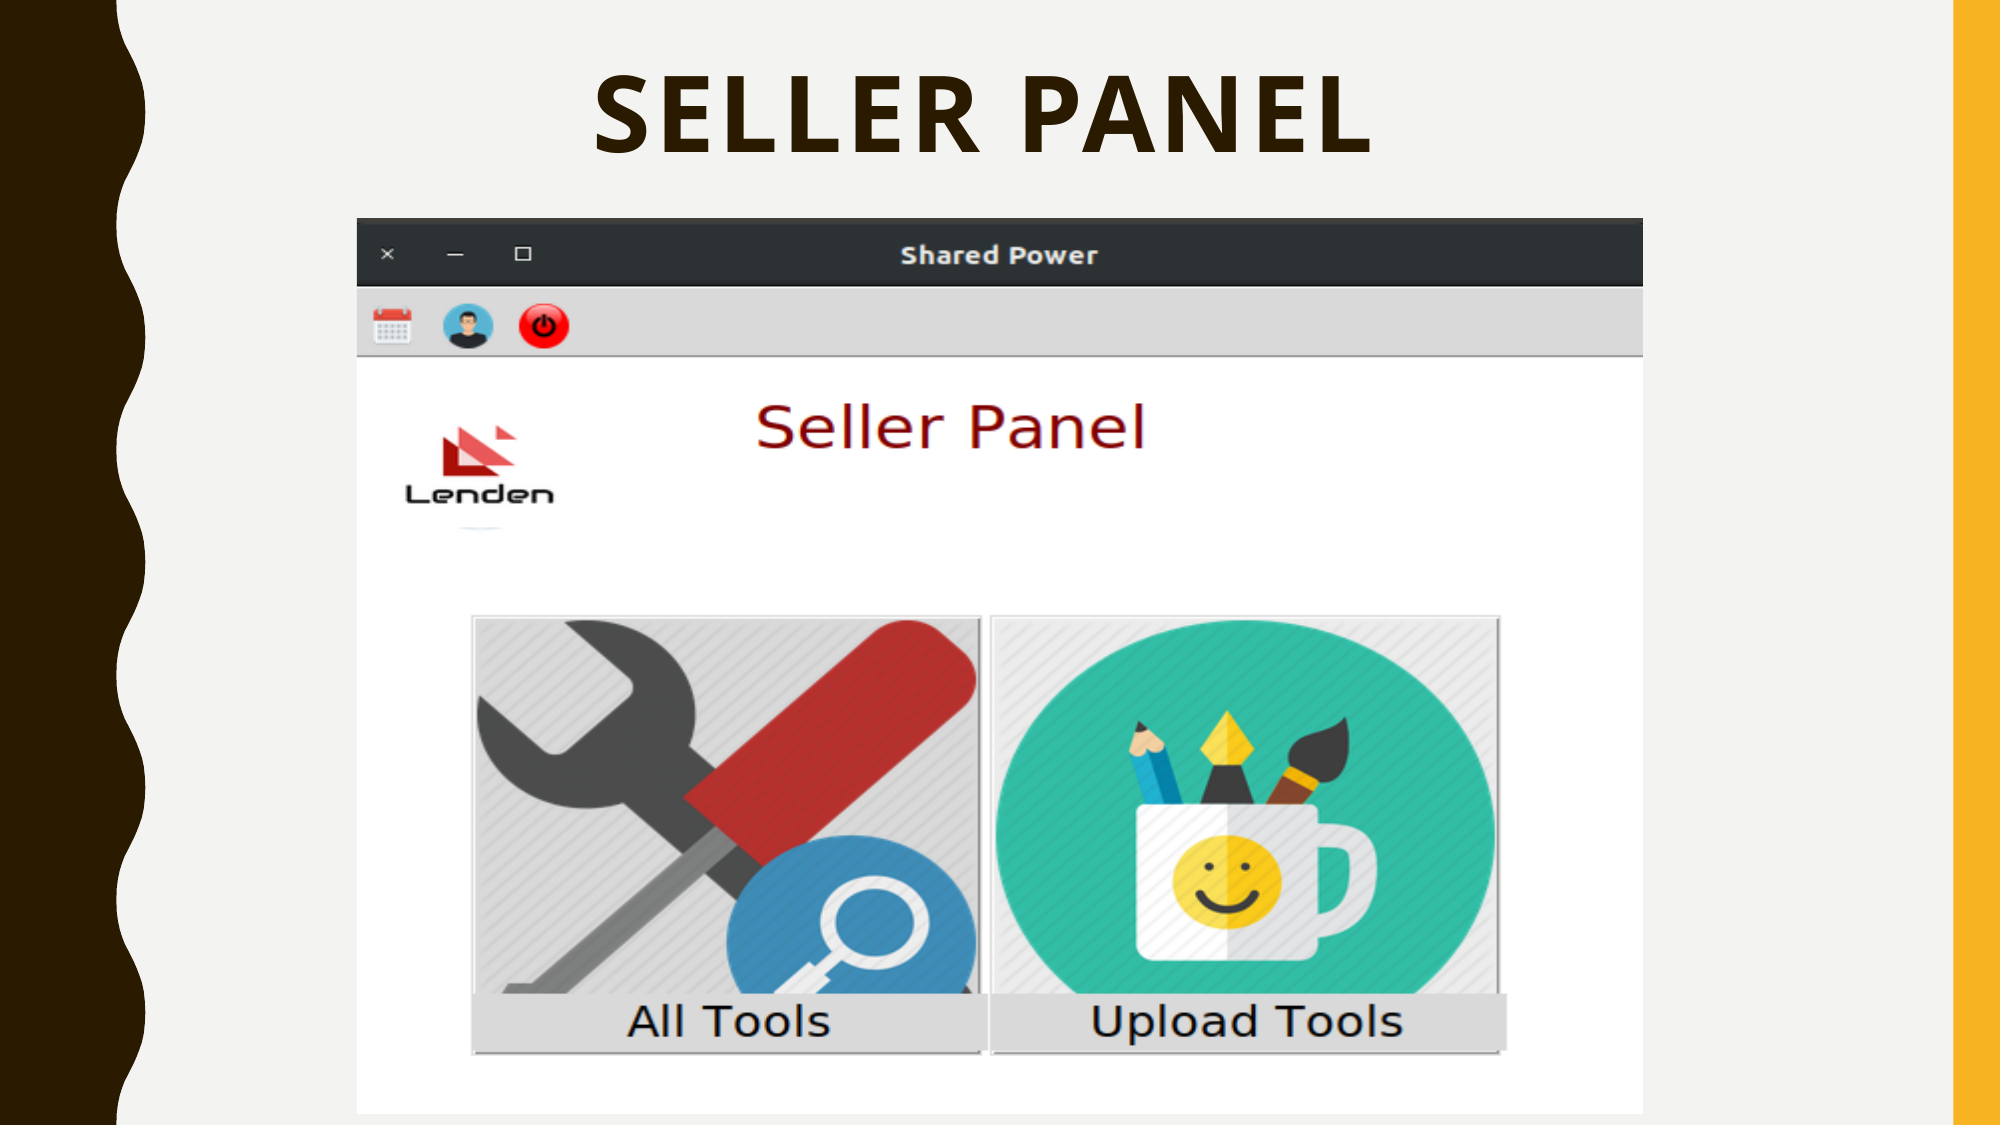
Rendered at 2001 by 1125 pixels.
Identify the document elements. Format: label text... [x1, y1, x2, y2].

picture [356, 218, 1643, 1114]
title Seller Panel [577, 53, 1802, 272]
